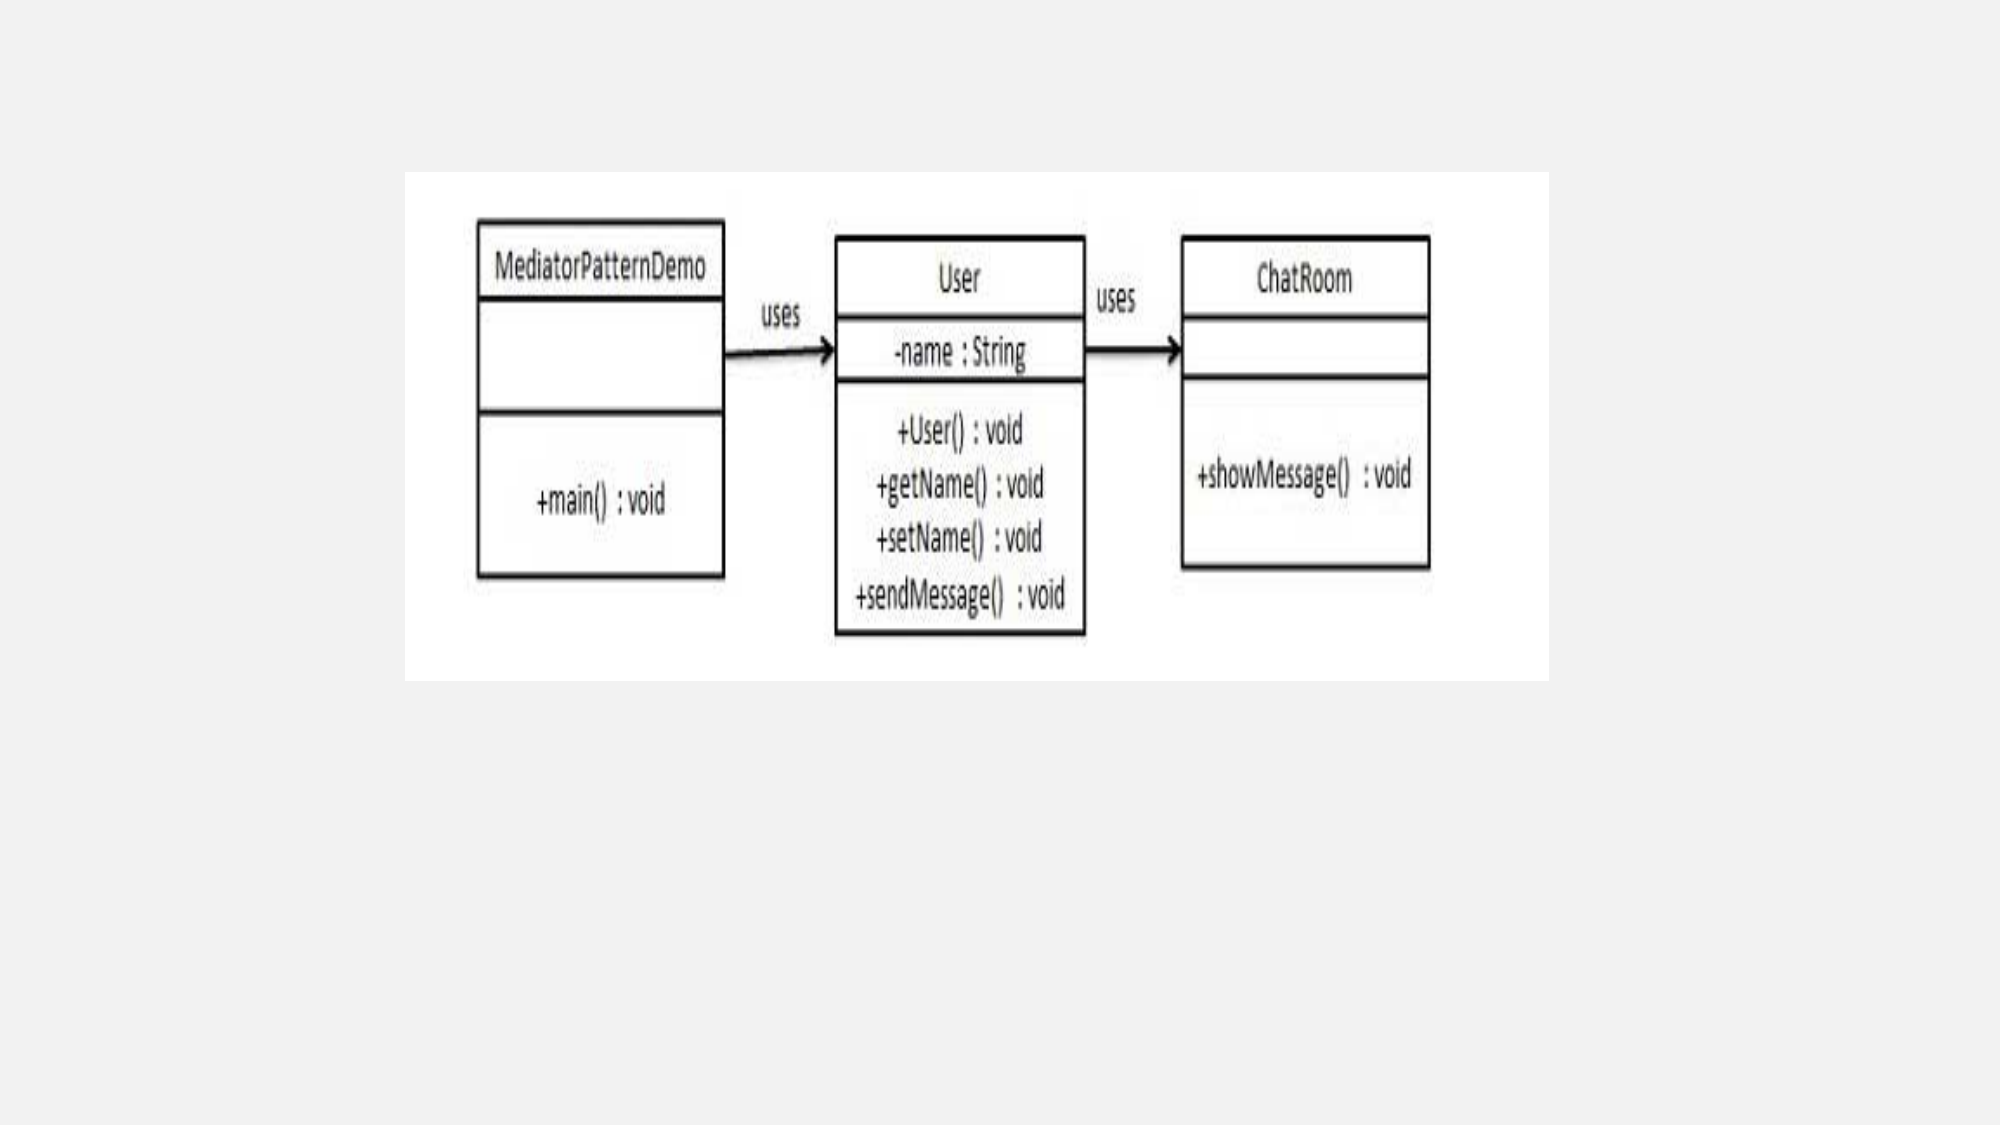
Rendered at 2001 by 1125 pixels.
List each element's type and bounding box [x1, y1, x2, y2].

picture [405, 172, 1549, 681]
